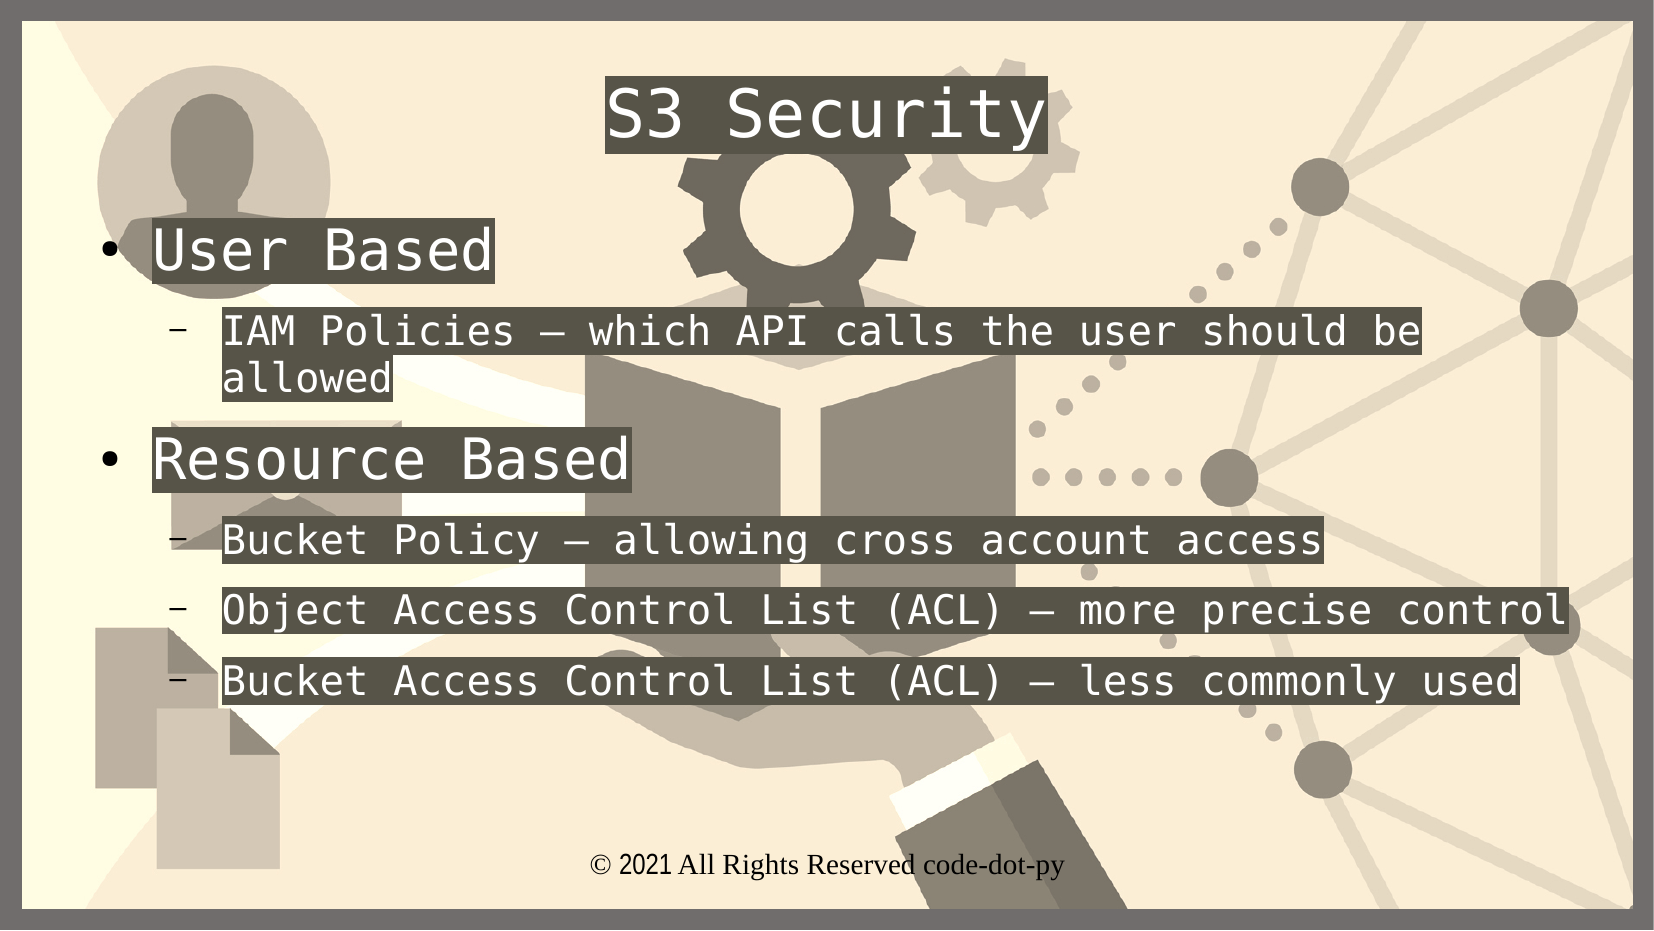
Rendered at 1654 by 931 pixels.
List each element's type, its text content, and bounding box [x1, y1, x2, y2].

picture [0, 0, 1654, 930]
list User Based IAM Policies – which API calls the user should be allowed Resource Based Bucket Policy – allowing cross account access Object Access Control List (ACL) – more precise control Bucket Access Control List (ACL) – less commonly used [82, 217, 1571, 758]
title S3 Security [82, 37, 1571, 193]
